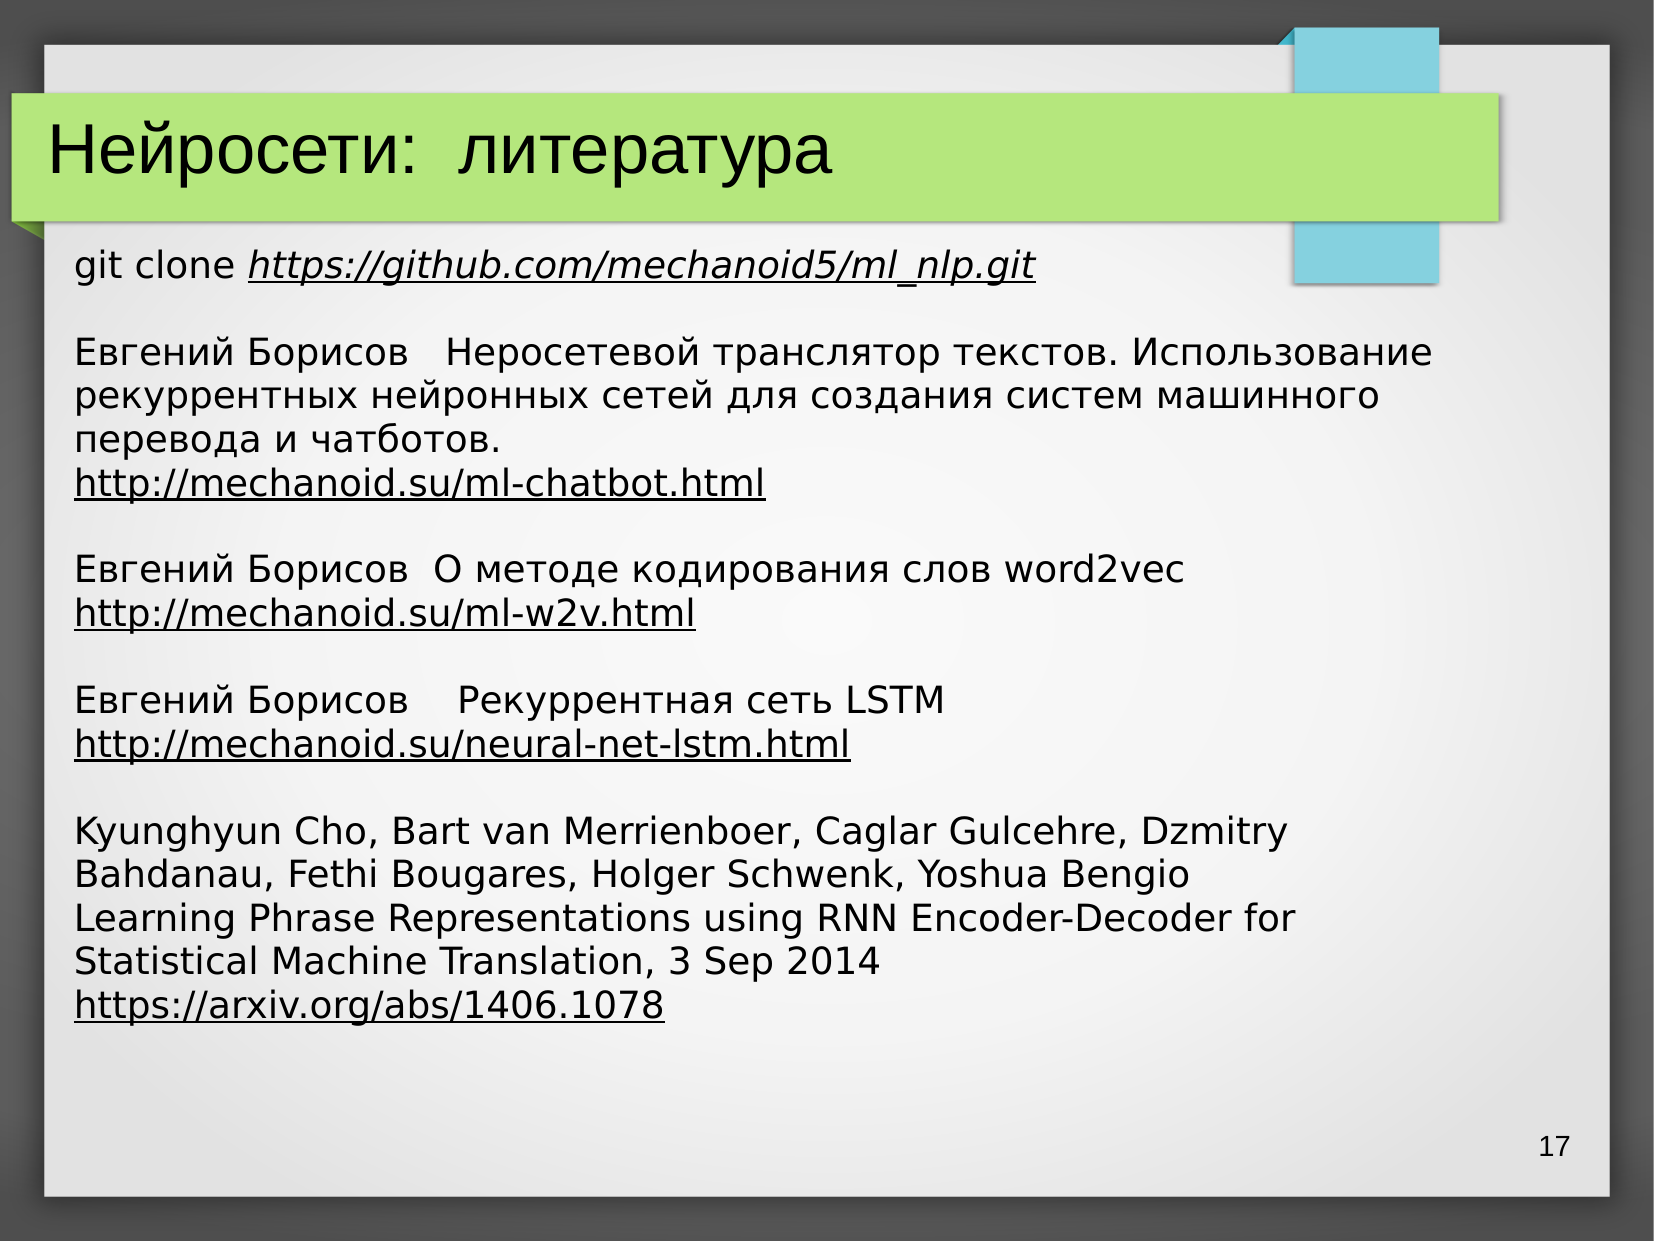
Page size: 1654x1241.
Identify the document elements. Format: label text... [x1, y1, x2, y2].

picture [0, 0, 1654, 1241]
title Нейросети: литература [47, 96, 1536, 201]
text_box git clone https://github.com/mechanoid5/ml_nlp.git Евгений Борисов Неросетевой транслятор текстов. Использование рекуррентных нейронных сетей для создания систем машинного перевода и чатботов. http://mechanoid.su/ml-chatbot.html Евгений Борисов О методе кодирования слов word2vec http://mechanoid.su/ml-w2v.html Евгений Борисов Рекуррентная сеть LSTM http://mechanoid.su/neural-net-lstm.html Kyunghyun Cho, Bart van Merrienboer, Caglar Gulcehre, Dzmitry Bahdanau, Fethi Bougares, Holger Schwenk, Yoshua Bengio Learning Phrase Representations using RNN Encoder-Decoder for Statistical Machine Translation, 3 Sep 2014 https://arxiv.org/abs/1406.1078 [59, 236, 1489, 1166]
